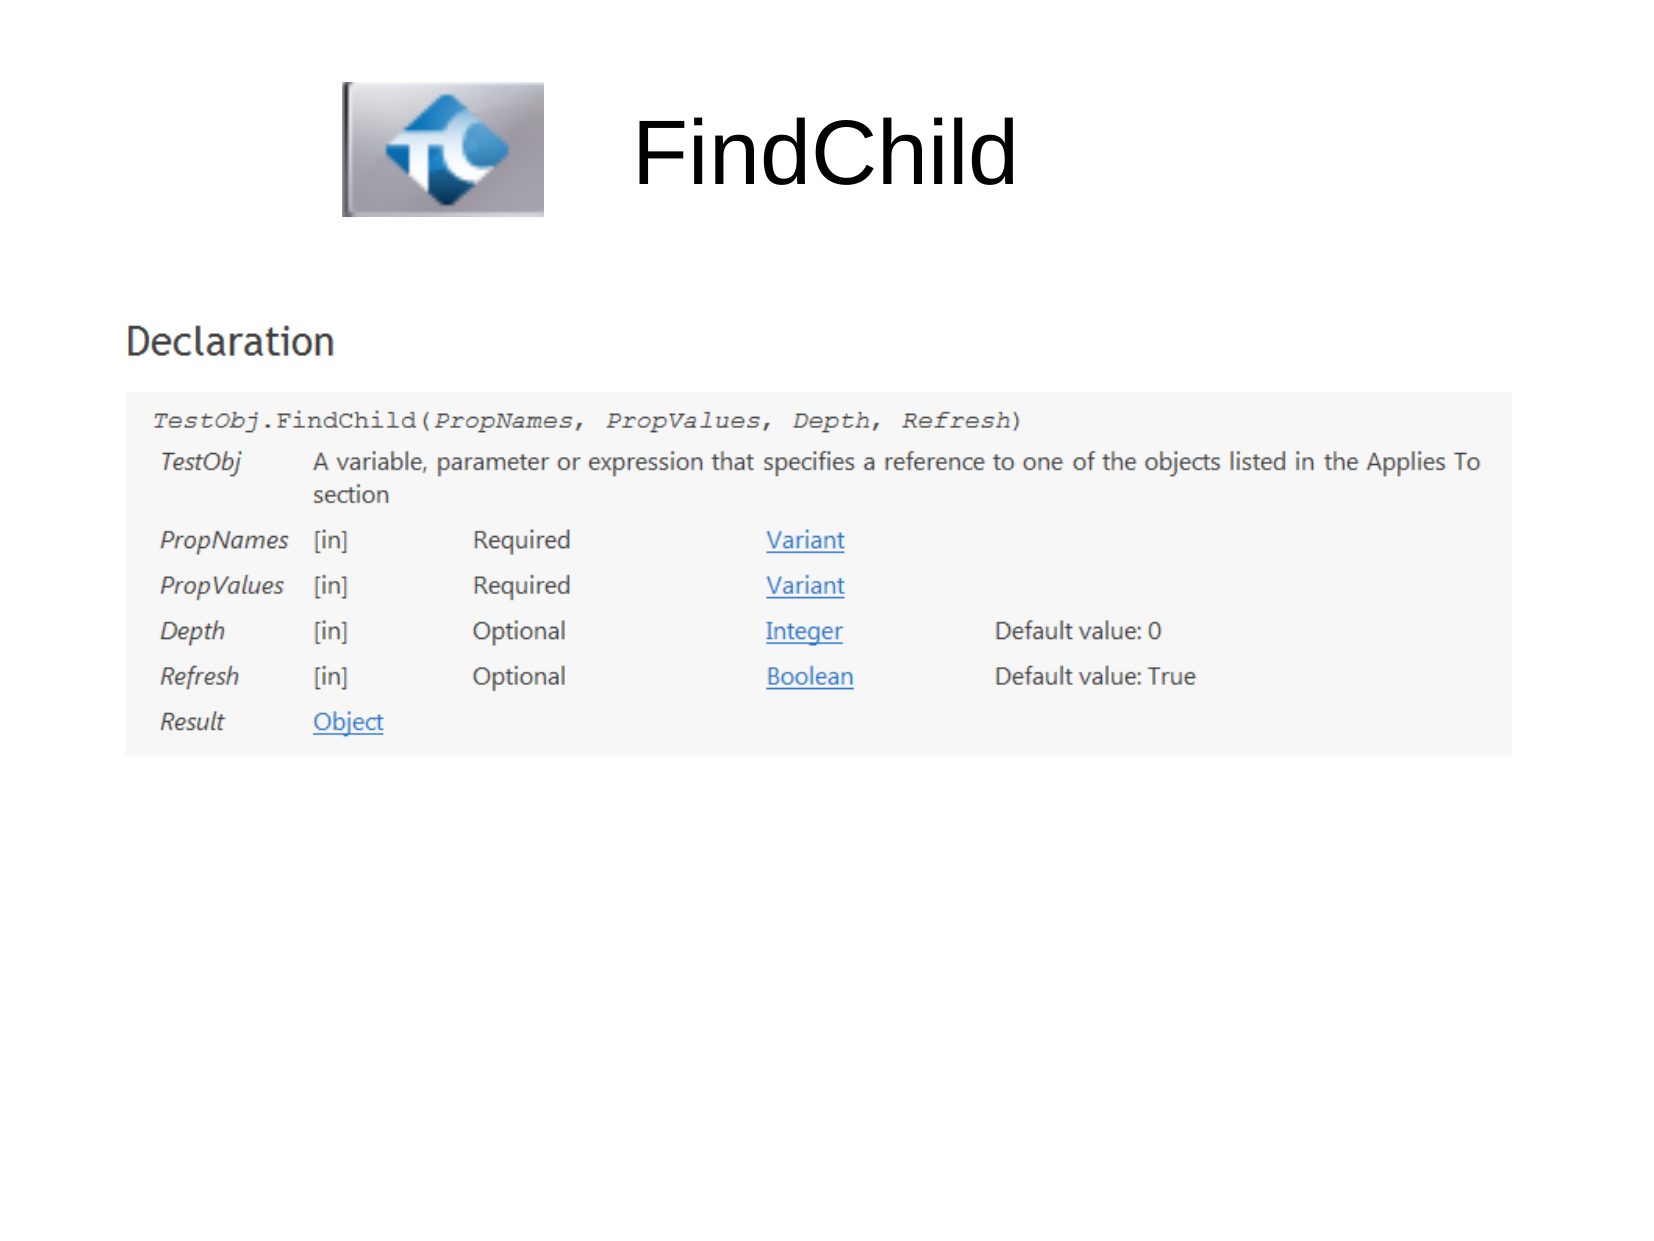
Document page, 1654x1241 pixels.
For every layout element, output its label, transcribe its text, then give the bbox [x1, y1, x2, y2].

picture [107, 312, 1512, 757]
title FindChild [82, 49, 1571, 257]
picture [342, 82, 544, 217]
